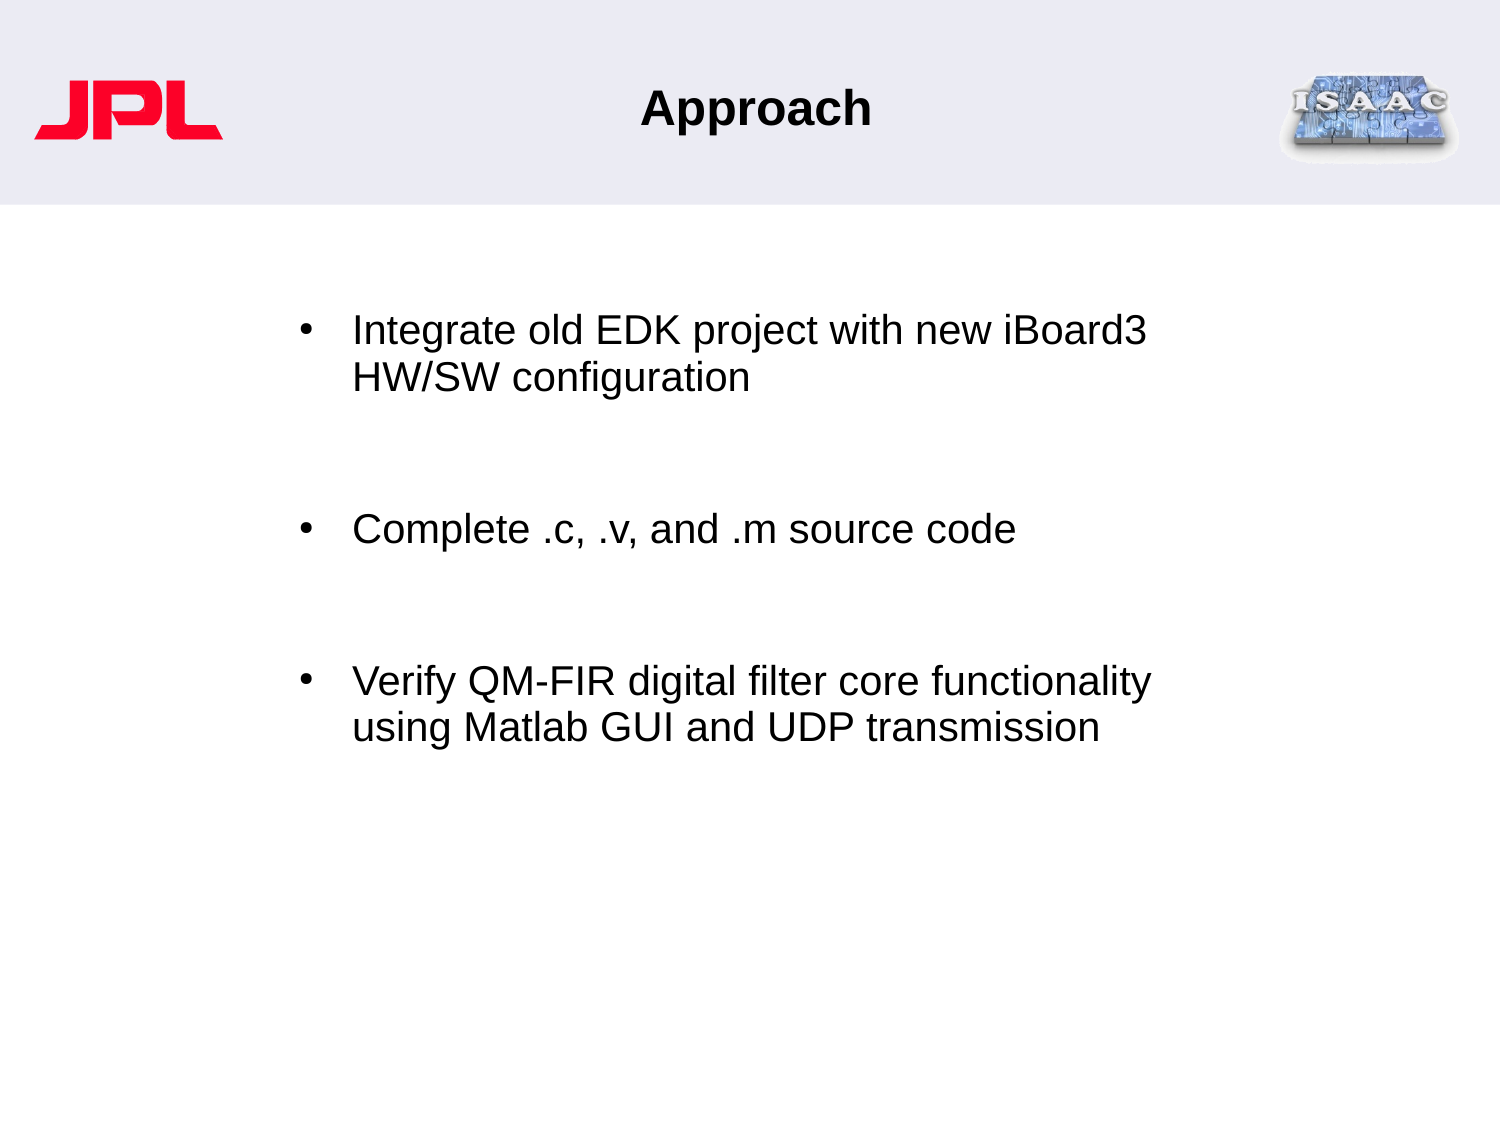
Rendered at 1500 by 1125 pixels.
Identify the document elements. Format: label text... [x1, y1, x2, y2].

list Integrate old EDK project with new iBoard3 HW/SW configuration Complete .c, .v, and .m source code Verify QM-FIR digital filter core functionality using Matlab GUI and UDP transmission [281, 230, 1219, 1006]
picture [1288, 49, 1463, 168]
title Approach [225, 0, 1288, 188]
